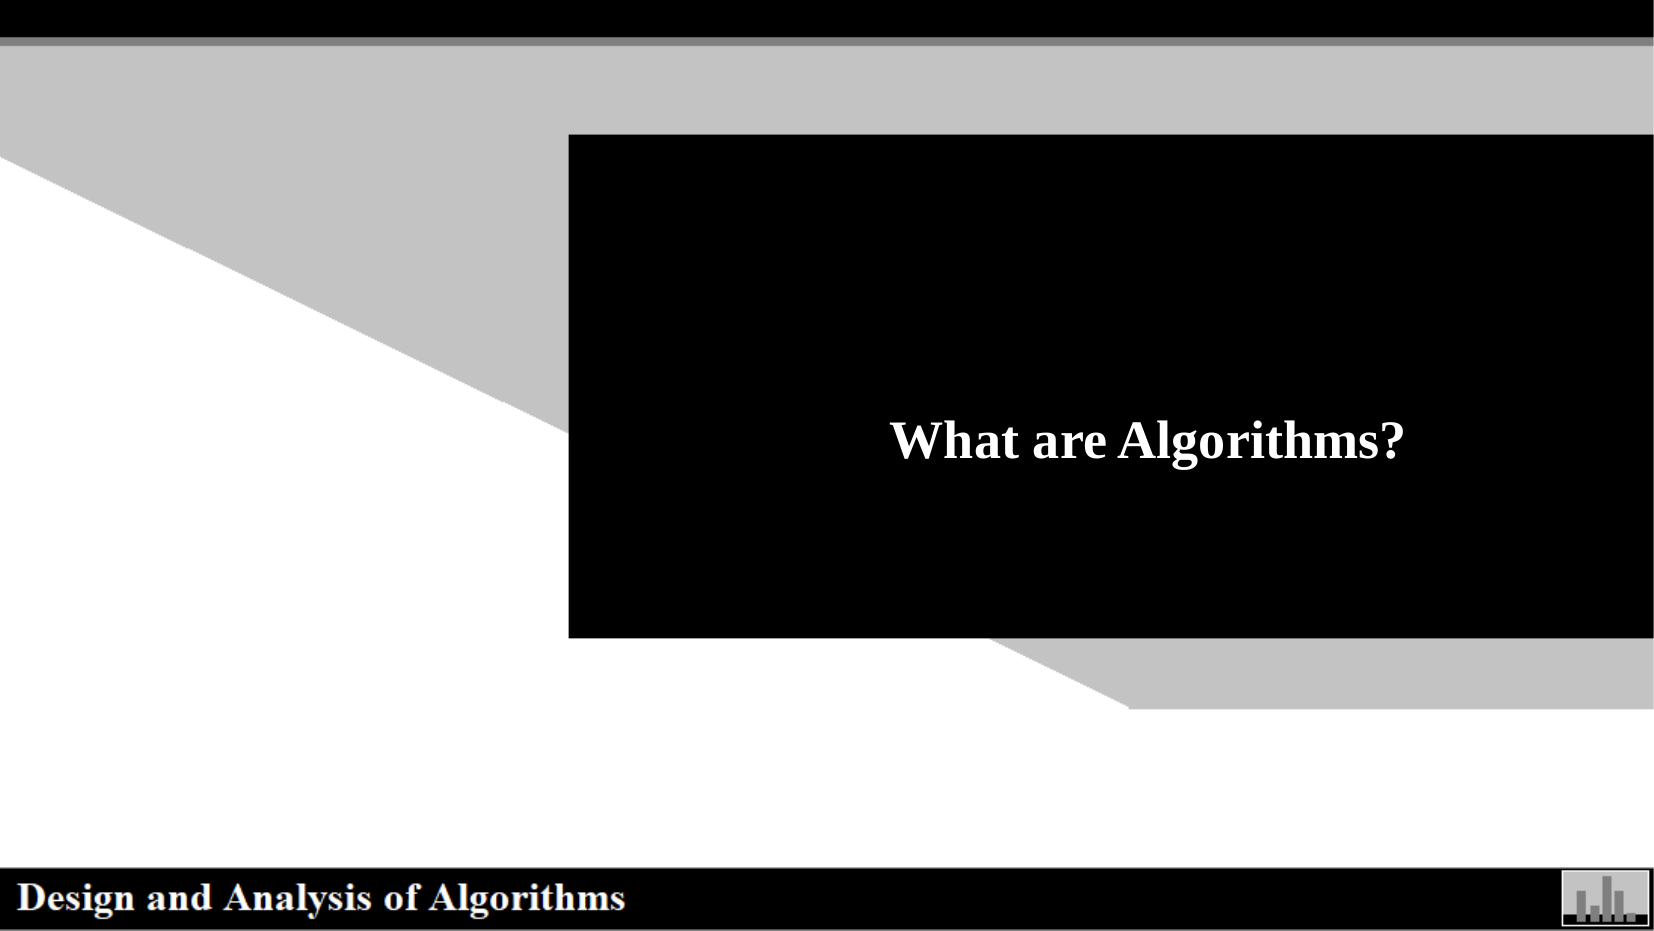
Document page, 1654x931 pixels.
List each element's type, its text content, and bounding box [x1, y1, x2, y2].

picture [0, 0, 1654, 931]
list What are Algorithms? [750, 217, 1477, 758]
